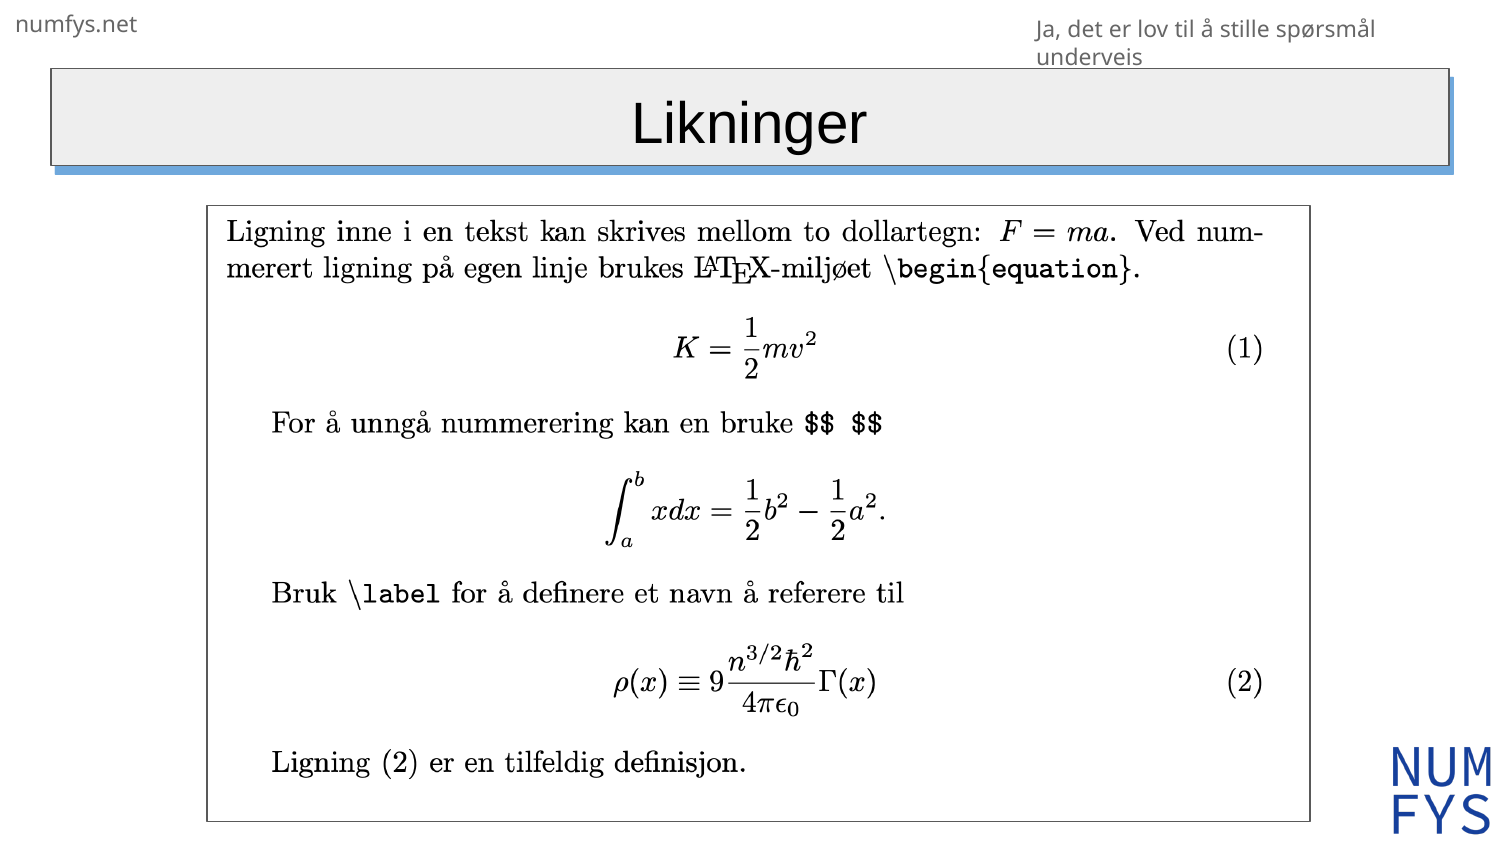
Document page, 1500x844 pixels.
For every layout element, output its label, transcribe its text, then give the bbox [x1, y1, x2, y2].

picture [1383, 737, 1500, 844]
picture [217, 208, 1282, 787]
text_box [207, 205, 1310, 822]
title Likninger [51, 70, 1449, 165]
